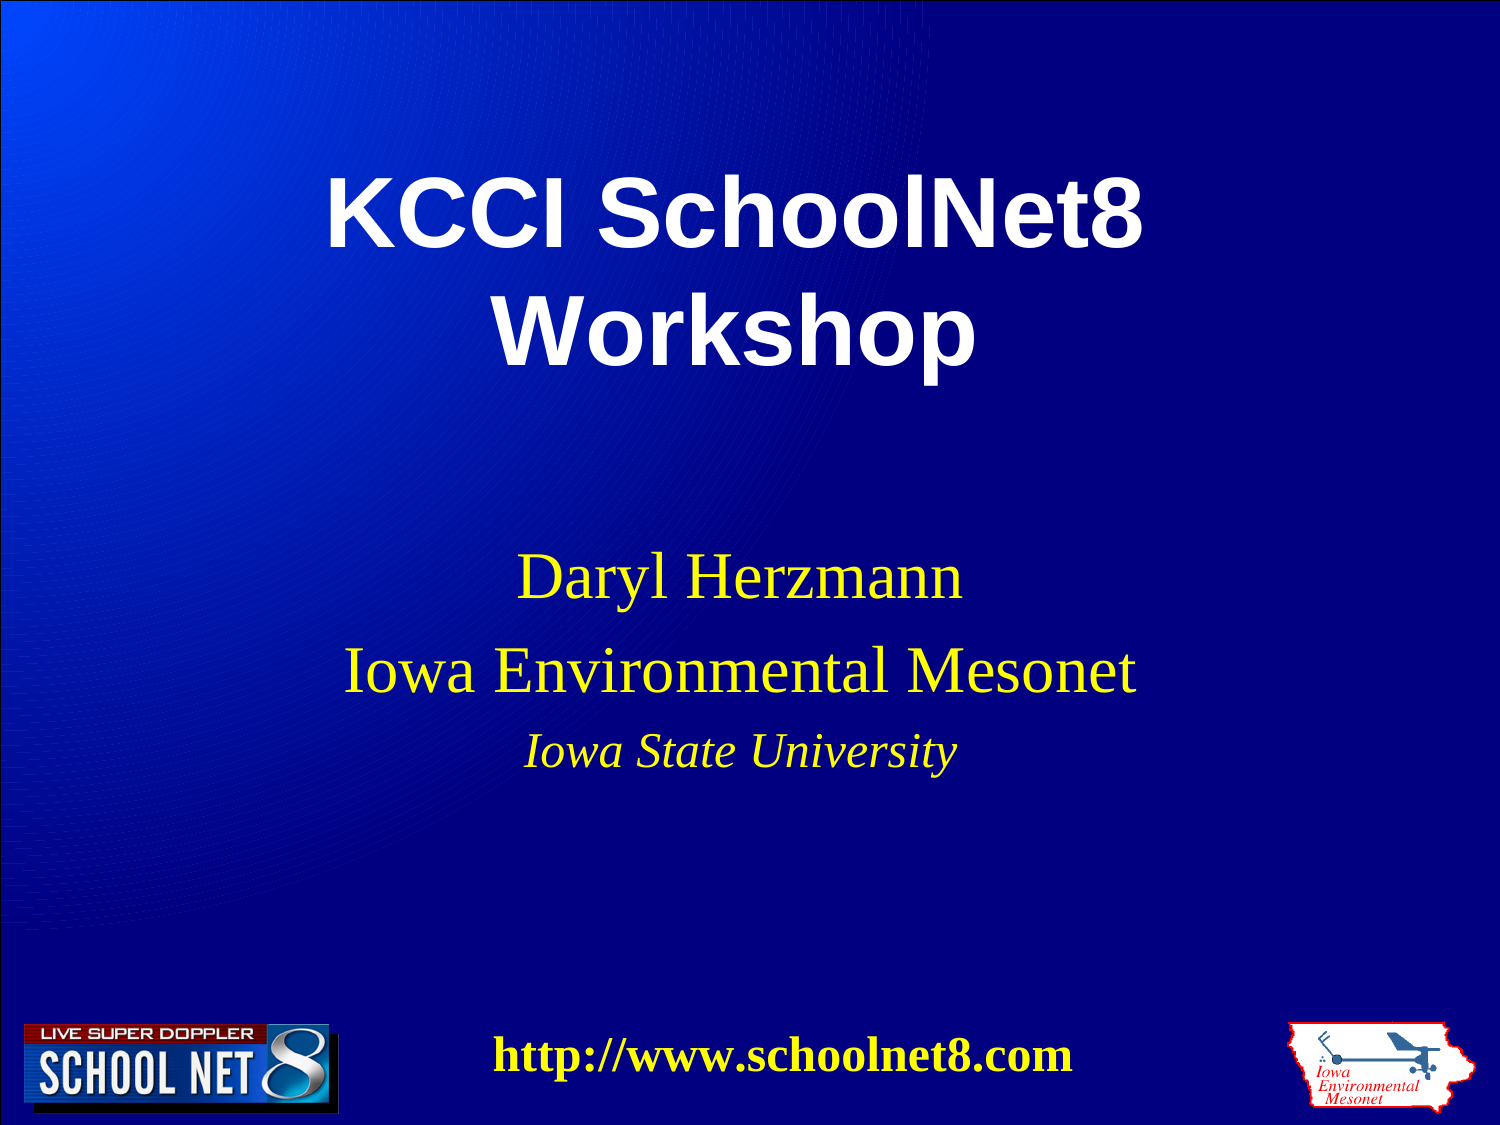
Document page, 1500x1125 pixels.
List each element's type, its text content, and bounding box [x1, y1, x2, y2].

title KCCI SchoolNet8 Workshop [97, 54, 1373, 485]
picture [1287, 1021, 1476, 1114]
subtitle Daryl Herzmann Iowa Environmental Mesonet Iowa State University [215, 527, 1266, 903]
picture [24, 1024, 329, 1103]
